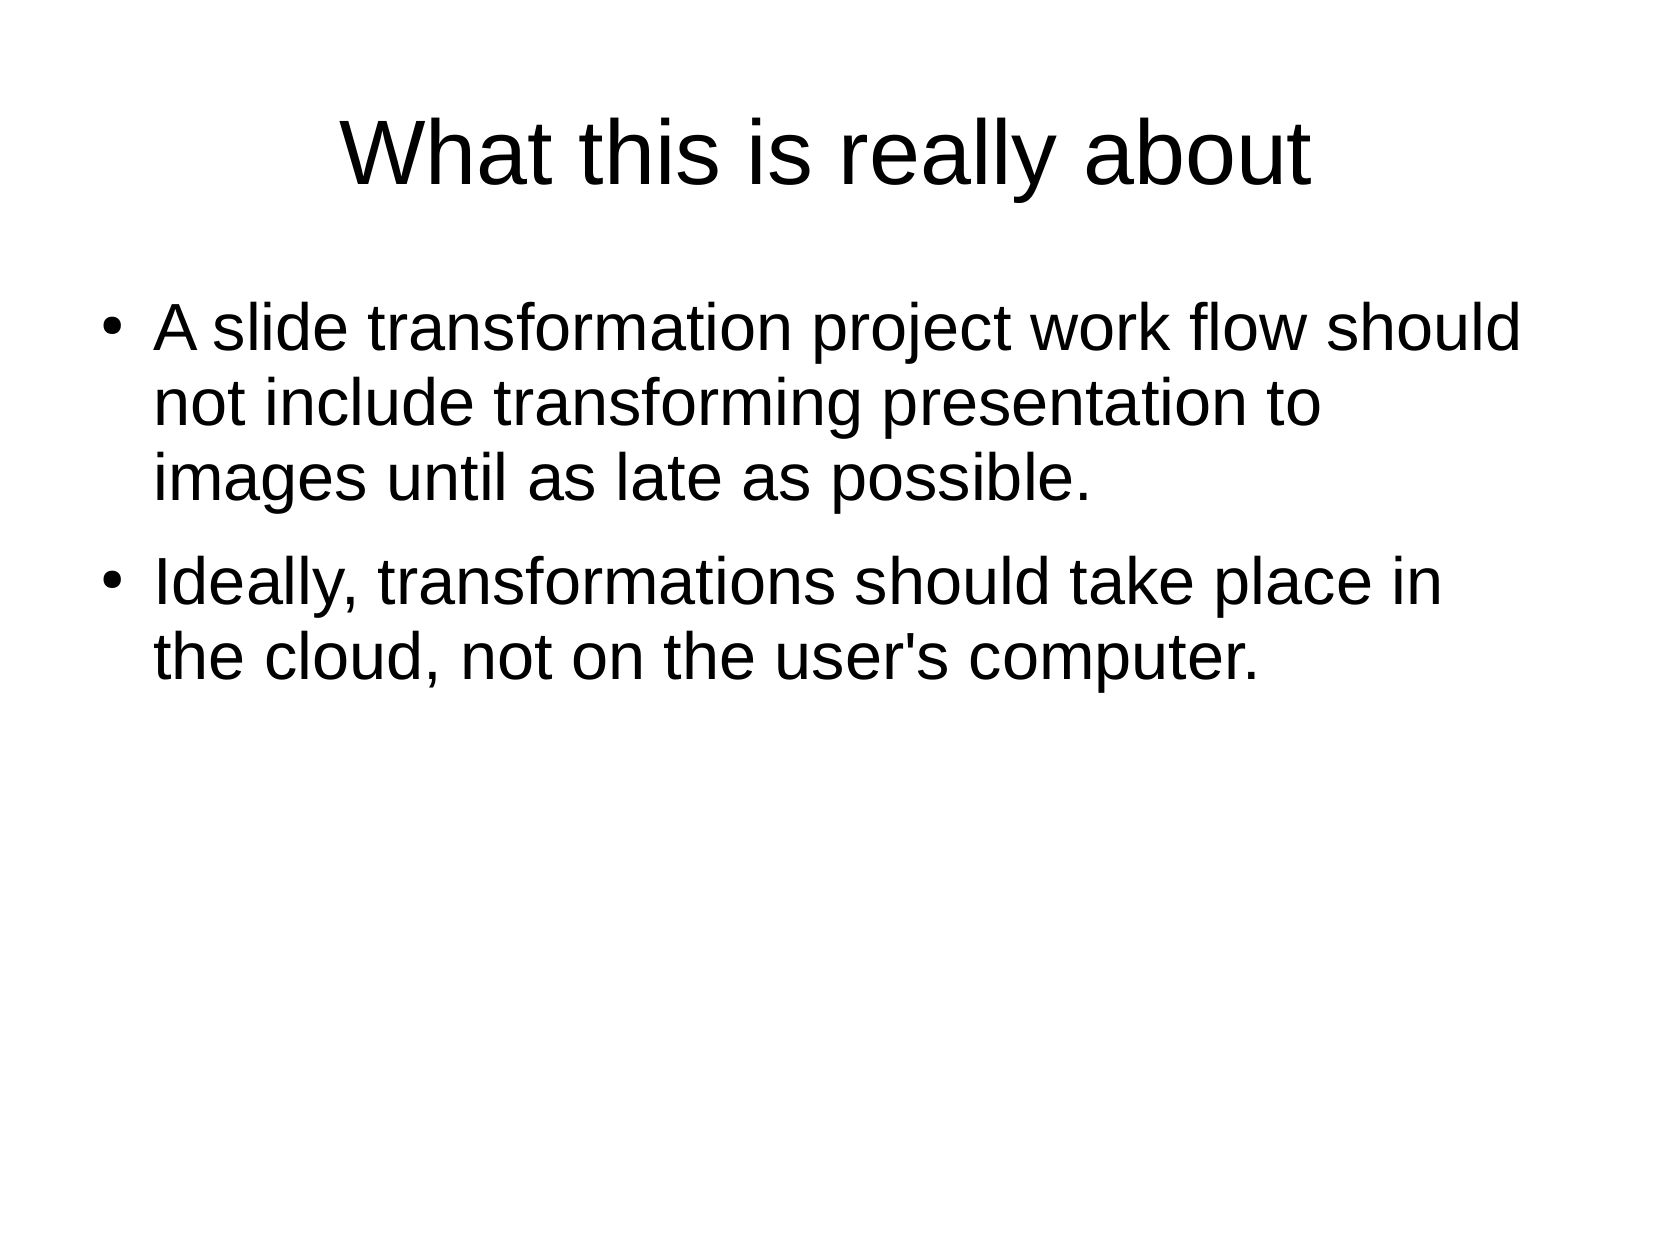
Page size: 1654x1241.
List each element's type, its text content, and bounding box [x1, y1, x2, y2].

title What this is really about [82, 44, 1571, 262]
list A slide transformation project work flow should not include transforming presentation to images until as late as possible. Ideally, transformations should take place in the cloud, not on the user's computer. [82, 290, 1538, 1010]
